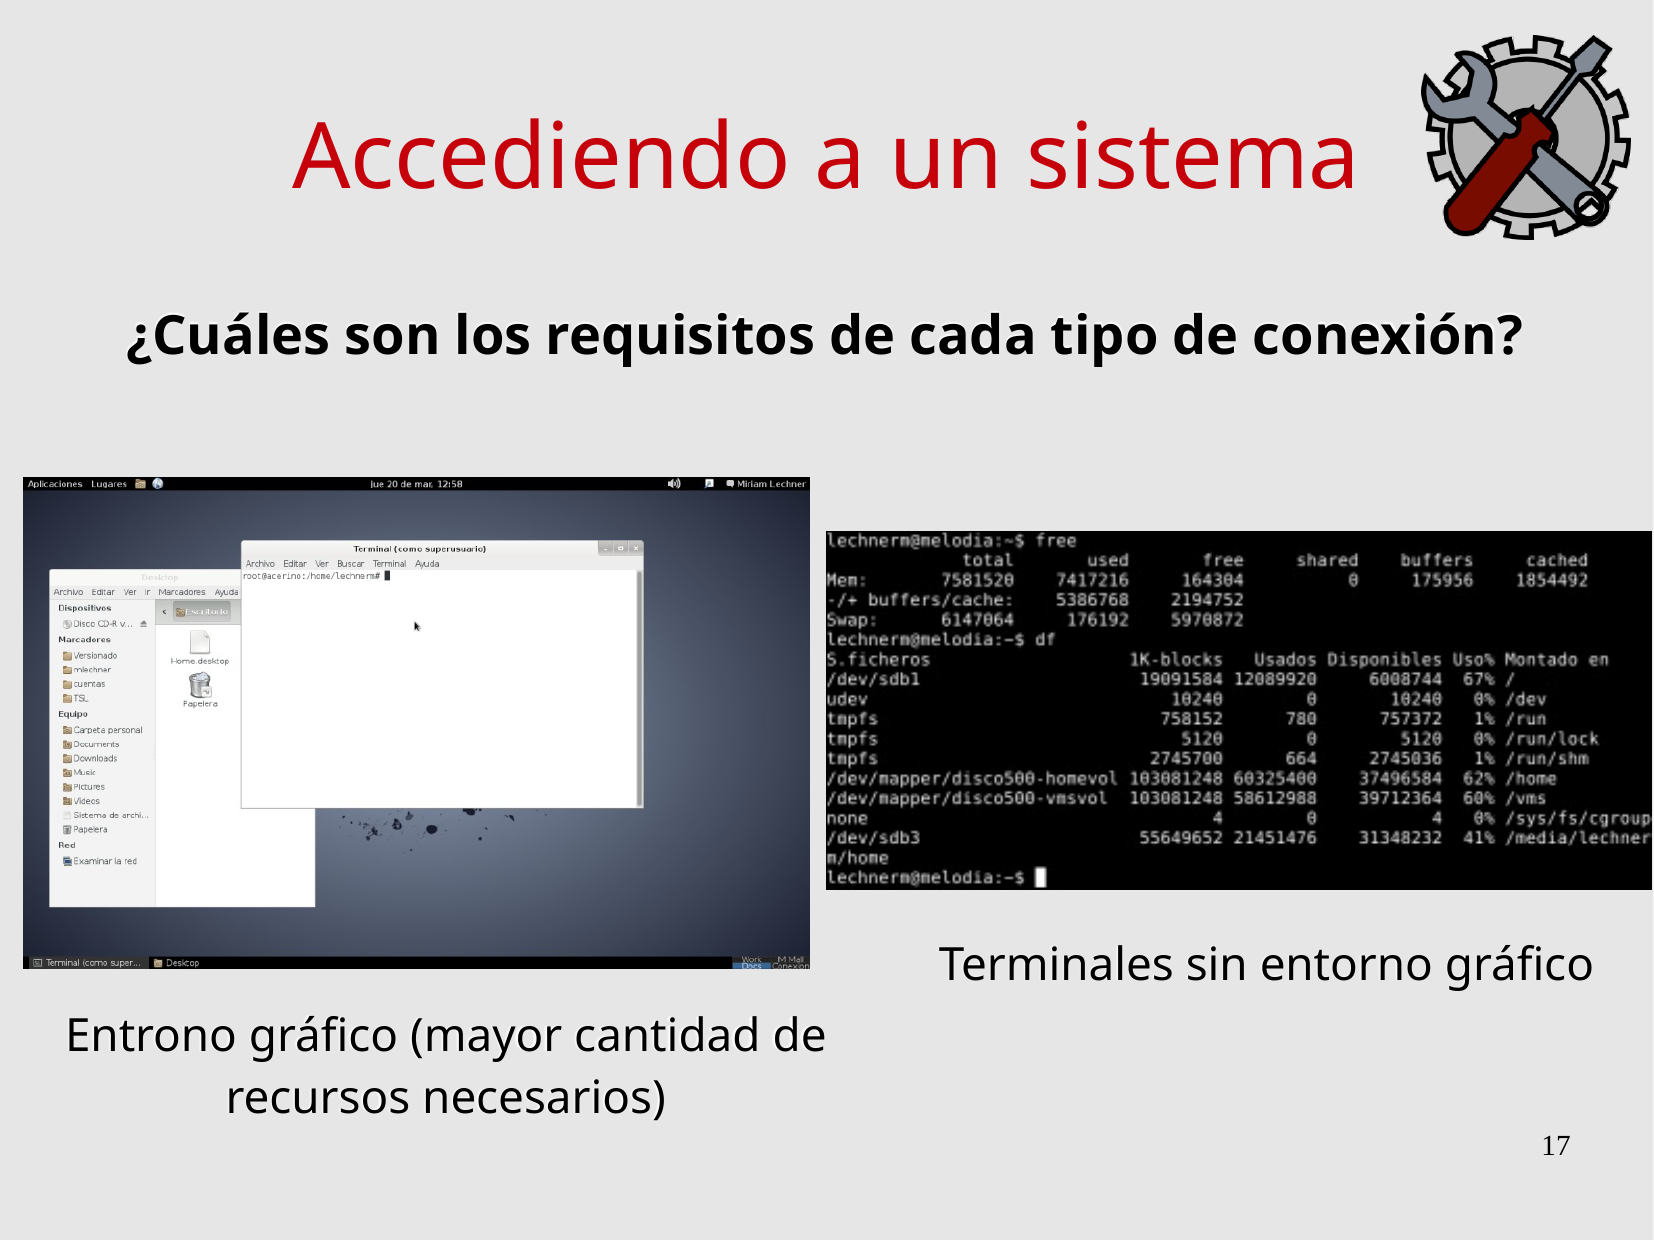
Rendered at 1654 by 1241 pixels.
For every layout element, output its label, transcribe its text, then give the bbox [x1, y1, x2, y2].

picture [1421, 35, 1631, 240]
title Accediendo a un sistema [82, 49, 1571, 257]
picture [826, 531, 1652, 890]
text_box ¿Cuáles son los requisitos de cada tipo de conexión? [108, 285, 1545, 367]
text_box Terminales sin entorno gráfico [921, 921, 1556, 993]
picture [23, 477, 810, 969]
text_box Entrono gráfico (mayor cantidad de recursos necesarios) [47, 992, 778, 1114]
